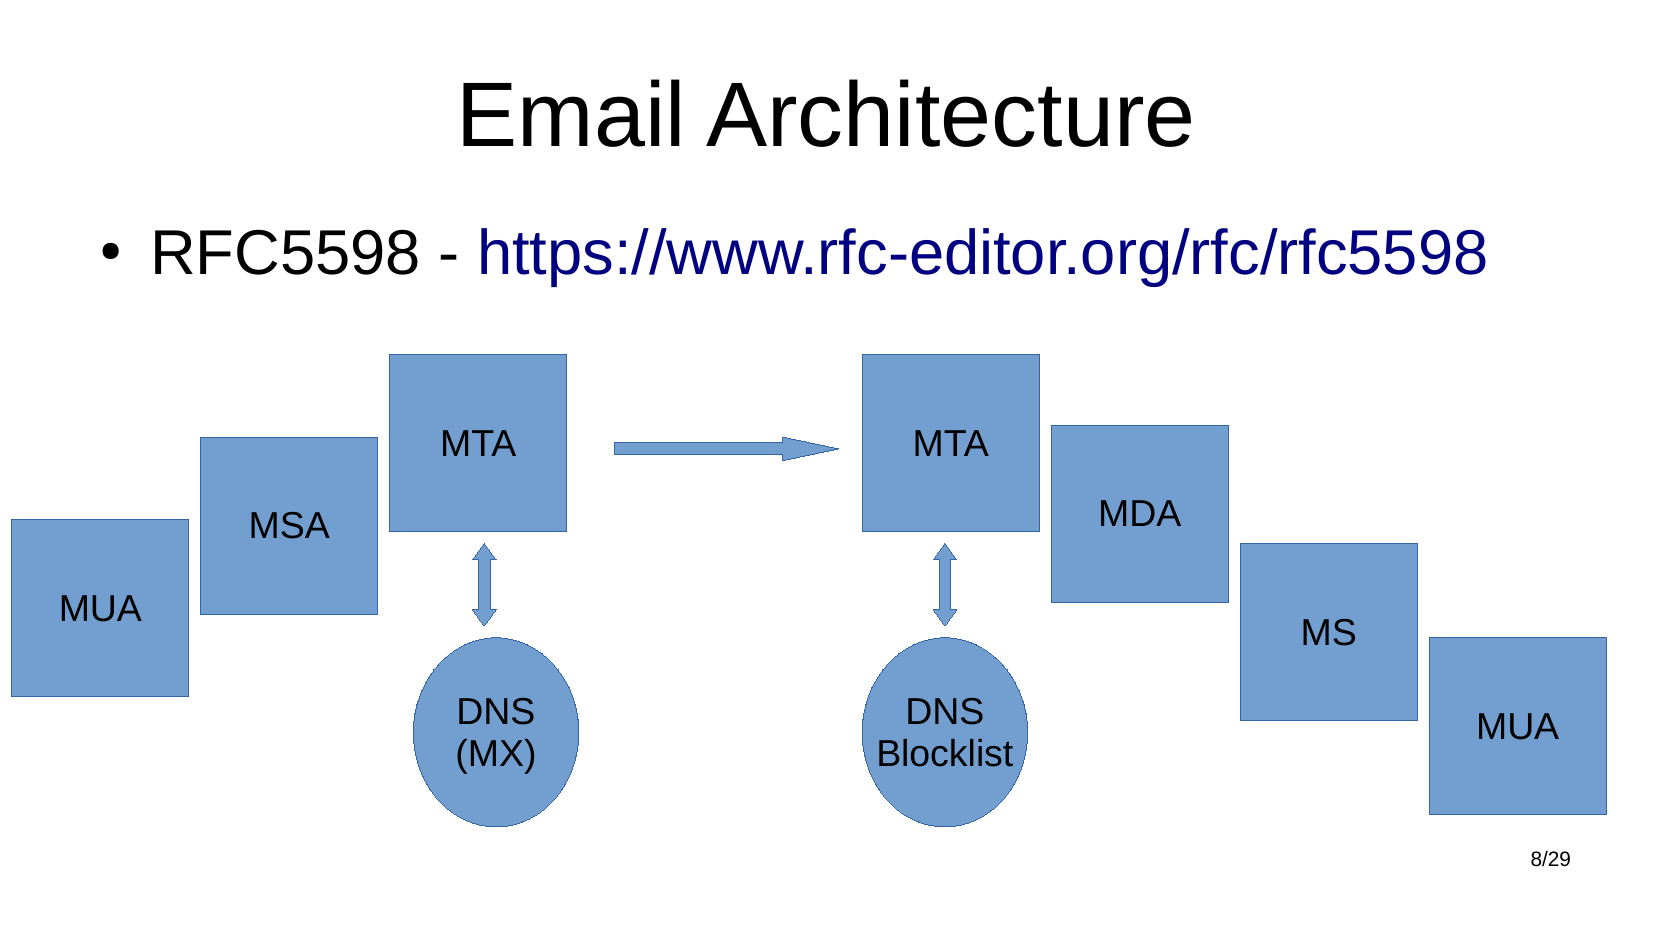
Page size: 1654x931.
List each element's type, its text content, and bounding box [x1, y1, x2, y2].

text_box DNS (MX) [413, 637, 579, 827]
text_box MTA [862, 354, 1040, 532]
text_box MUA [11, 519, 189, 697]
text_box MDA [1051, 425, 1229, 603]
title Email Architecture [82, 37, 1571, 193]
text_box MUA [1429, 637, 1607, 815]
text_box MSA [200, 437, 378, 615]
text_box MTA [389, 354, 567, 532]
text_box [472, 543, 497, 626]
text_box DNS Blocklist [862, 637, 1028, 827]
text_box [614, 437, 839, 461]
text_box [933, 543, 957, 626]
list RFC5598 - https://www.rfc-editor.org/rfc/rfc5598 [82, 217, 1571, 355]
text_box MS [1240, 543, 1418, 721]
